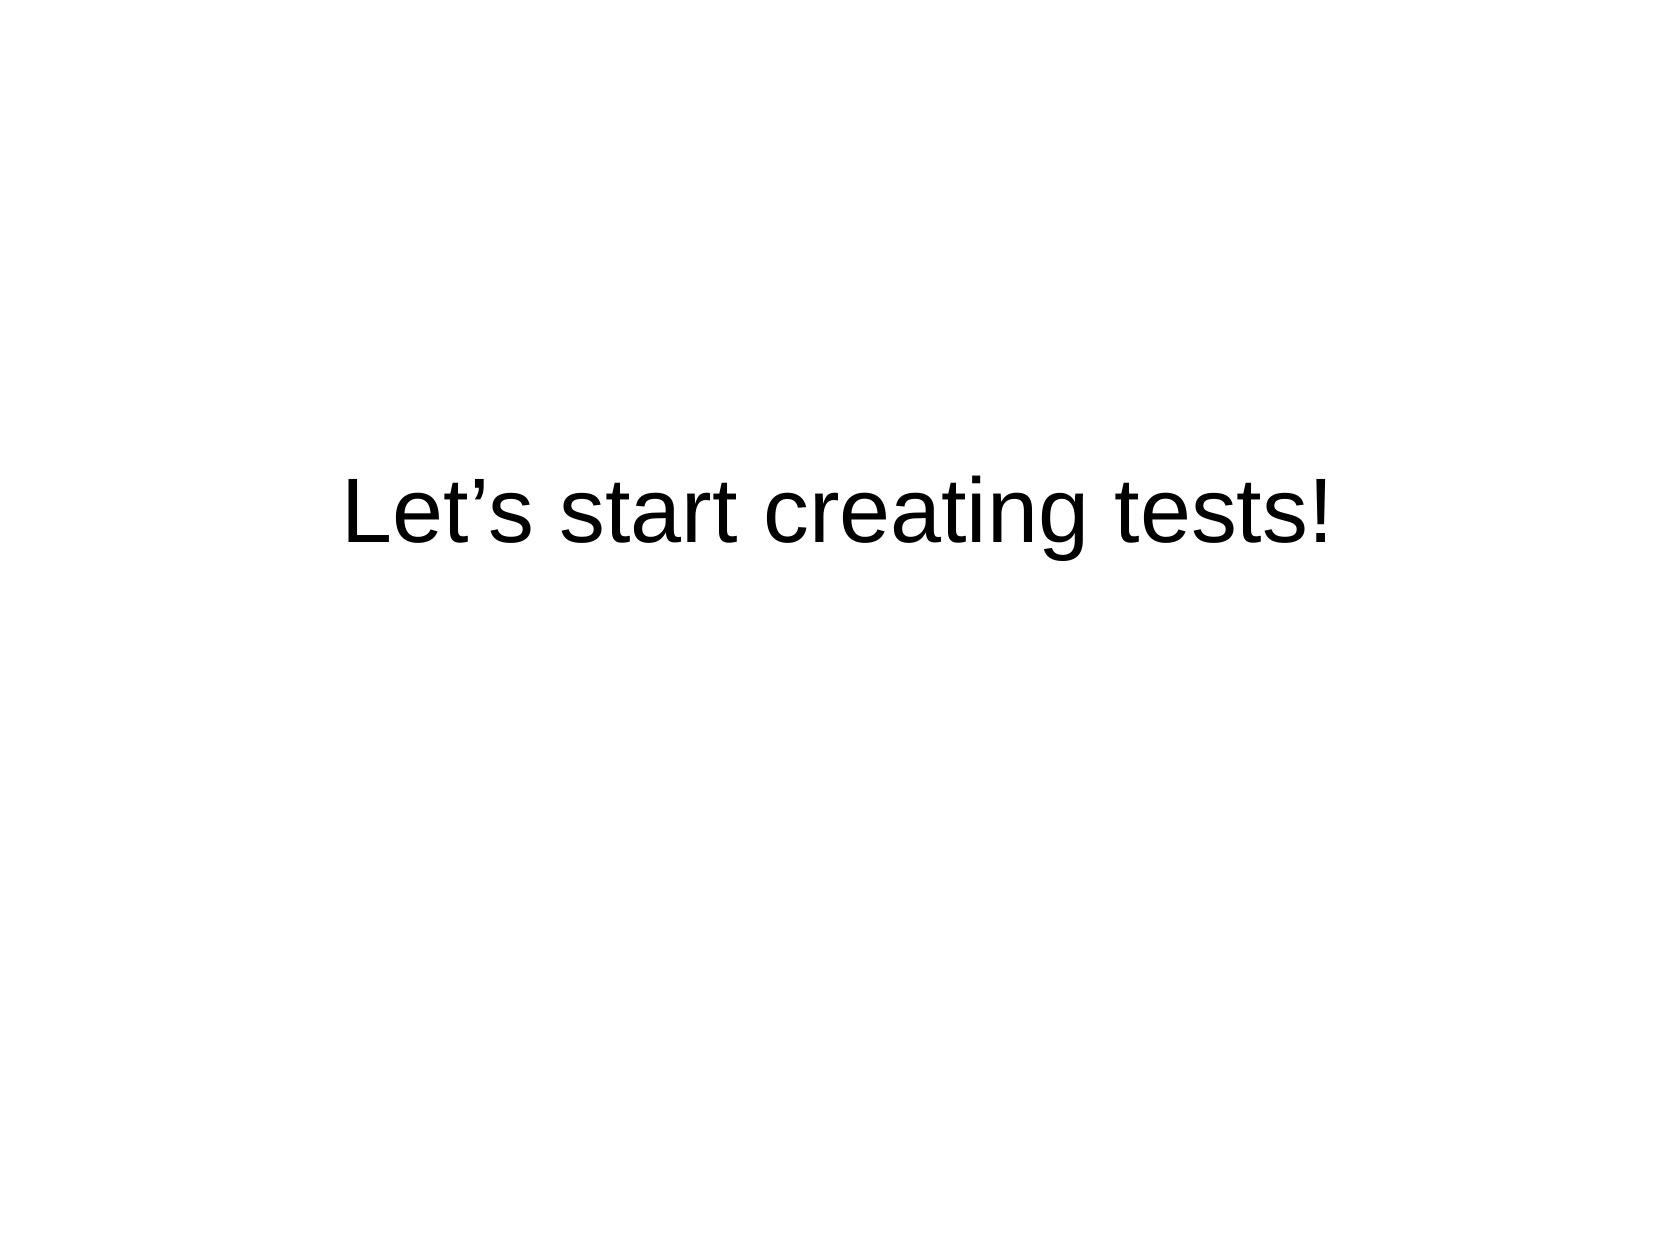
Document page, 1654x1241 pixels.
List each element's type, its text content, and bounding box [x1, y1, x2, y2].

title Let’s start creating tests! [94, 407, 1583, 615]
